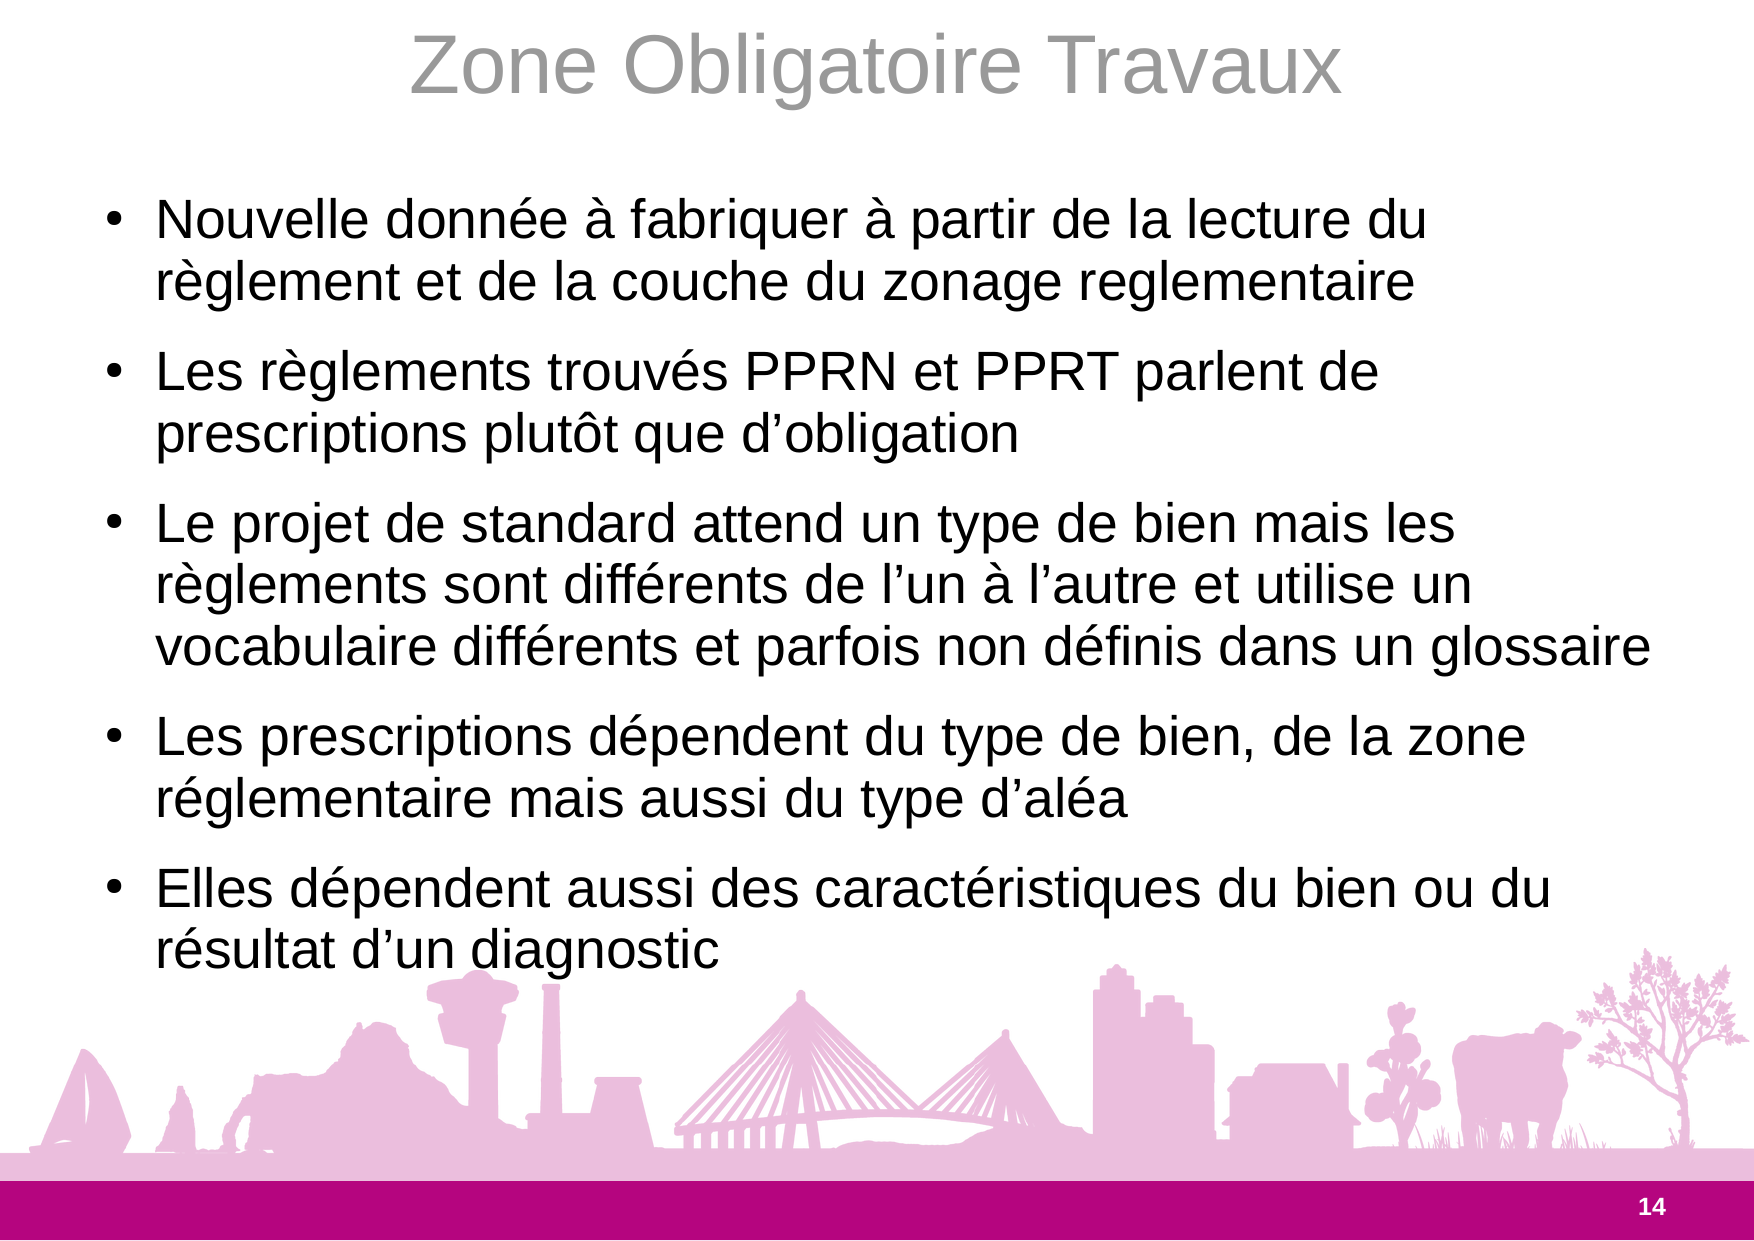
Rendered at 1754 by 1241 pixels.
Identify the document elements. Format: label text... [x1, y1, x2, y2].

title Zone Obligatoire Travaux [87, 0, 1667, 130]
list Nouvelle donnée à fabriquer à partir de la lecture du règlement et de la couche du zonage reglementaire Les règlements trouvés PPRN et PPRT parlent de prescriptions plutôt que d’obligation Le projet de standard attend un type de bien mais les règlements sont différents de l’un à l’autre et utilise un vocabulaire différents et parfois non définis dans un glossaire Les prescriptions dépendent du type de bien, de la zone réglementaire mais aussi du type d’aléa Elles dépendent aussi des caractéristiques du bien ou du résultat d’un diagnostic [87, 188, 1667, 1010]
